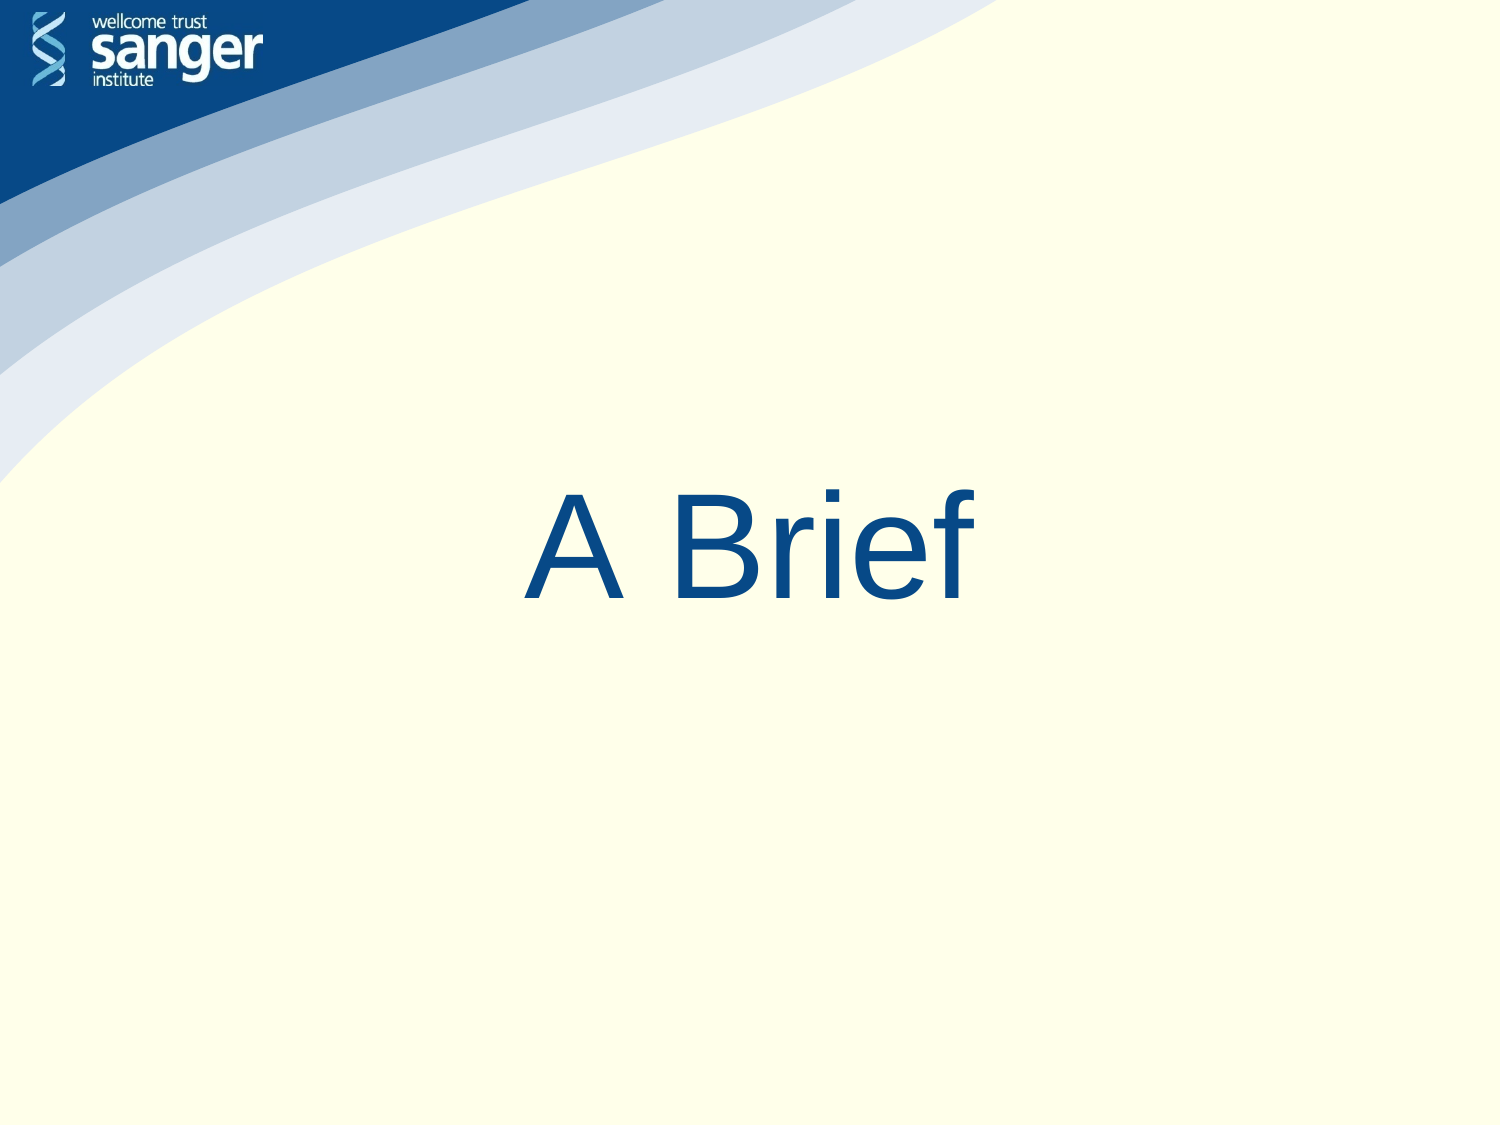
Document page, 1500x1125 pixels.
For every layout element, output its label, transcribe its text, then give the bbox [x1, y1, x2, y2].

subtitle A Brief [112, 83, 1388, 993]
picture [12, 12, 263, 86]
